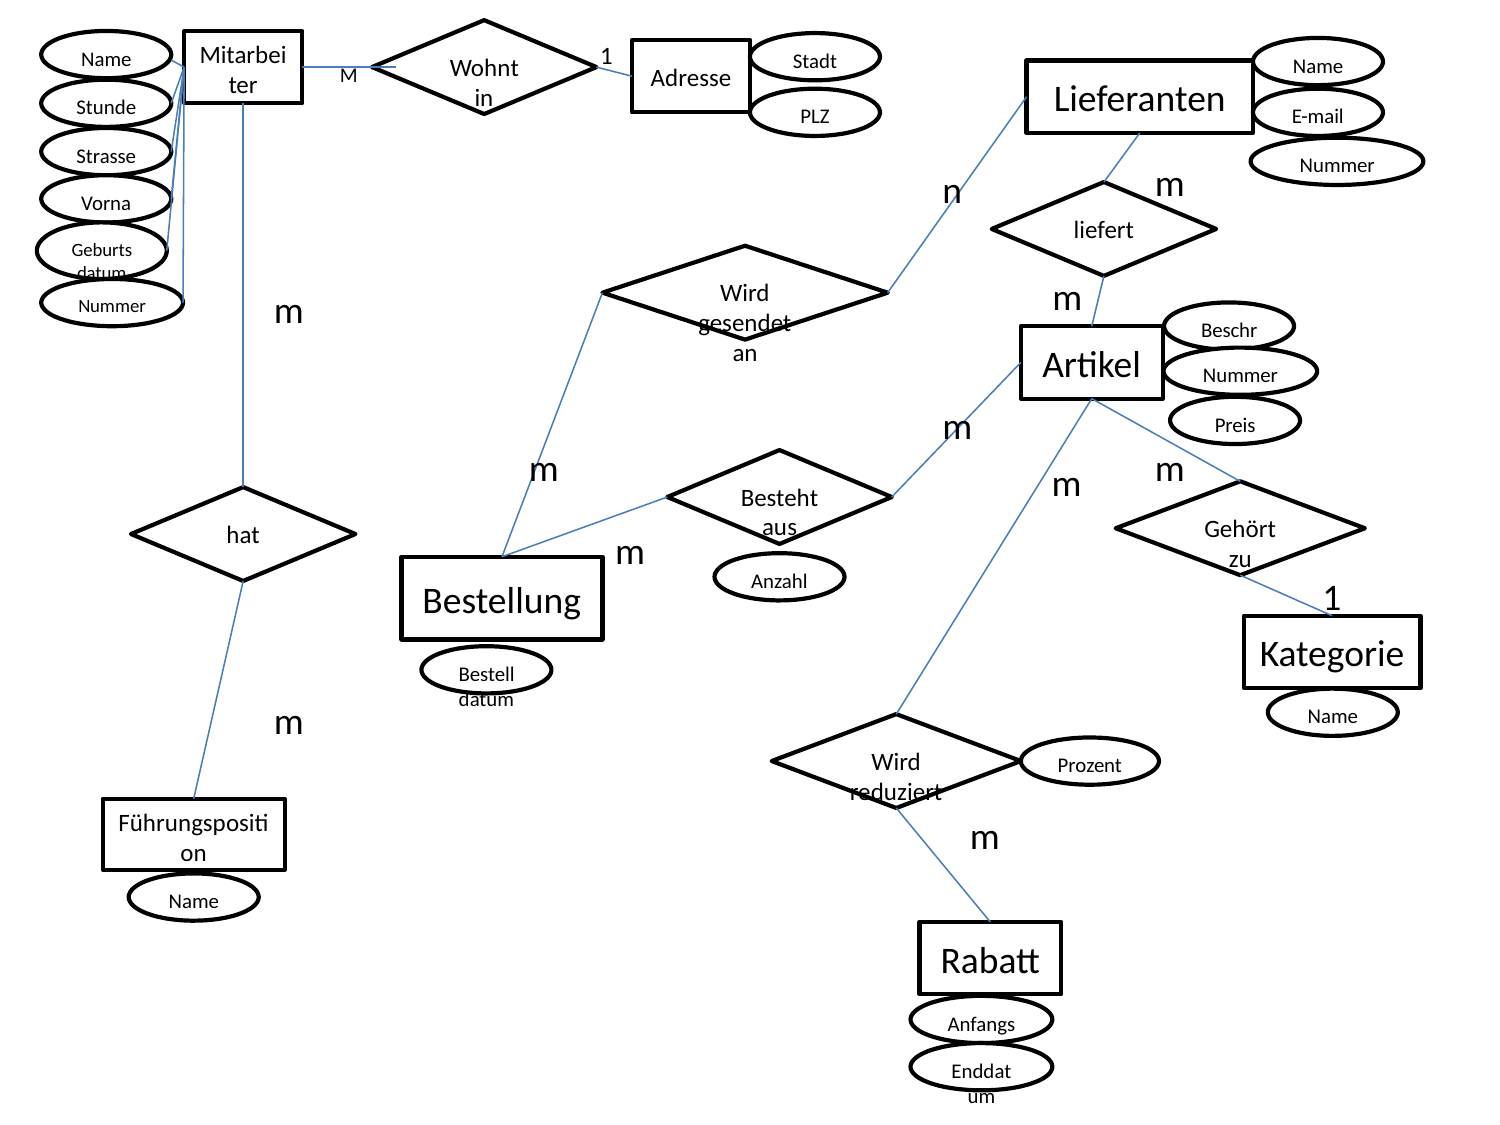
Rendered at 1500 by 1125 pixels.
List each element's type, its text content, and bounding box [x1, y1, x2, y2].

text_box m [954, 804, 1016, 866]
text_box Adresse [632, 40, 750, 112]
text_box Mitarbeiter [184, 31, 302, 103]
text_box m [1139, 151, 1201, 213]
text_box m [600, 519, 661, 580]
text_box hat [130, 487, 356, 581]
text_box Nummer [41, 278, 184, 327]
text_box Artikel [1021, 326, 1163, 399]
title Mitarbeiter [171, 30, 313, 66]
text_box M [324, 54, 373, 95]
text_box Rabatt [919, 922, 1061, 994]
text_box Preis [1170, 396, 1301, 445]
text_box Name [41, 30, 172, 79]
text_box Wohnt in [374, 20, 584, 115]
text_box Stundenlohn [41, 79, 172, 127]
text_box Nummer [1250, 137, 1424, 185]
text_box Bestellung [402, 557, 602, 639]
text_box PLZ [750, 88, 880, 136]
text_box Wird reduziert [771, 714, 1020, 808]
text_box Beschreibung [1164, 302, 1295, 349]
text_box Bestelldatum [421, 646, 552, 694]
text_box m [258, 689, 320, 751]
text_box 1 [584, 31, 629, 78]
title Mitarbeiter [171, 62, 182, 90]
text_box Prozent [1020, 737, 1159, 785]
text_box m [1037, 265, 1098, 327]
text_box Besteht aus [668, 450, 891, 544]
text_box E-mail [1253, 88, 1383, 136]
text_box Stadt [750, 33, 880, 81]
text_box Kategorie [1244, 616, 1420, 688]
text_box m [1036, 451, 1098, 513]
text_box Wird gesendet an [604, 245, 887, 340]
text_box Nummer [1163, 347, 1318, 395]
text_box n [927, 158, 978, 220]
text_box m [258, 278, 320, 340]
text_box liefert [991, 182, 1217, 276]
text_box m [927, 394, 988, 456]
text_box m [513, 436, 575, 497]
text_box Name [128, 873, 259, 921]
text_box m [1139, 436, 1201, 497]
text_box Anfangs Datum [910, 995, 1053, 1043]
text_box Vorname [41, 175, 170, 223]
text_box Gehört zu [1115, 481, 1365, 575]
text_box Anzahl [714, 553, 845, 601]
text_box Geburtsdatum [36, 222, 167, 279]
text_box 1 [1307, 565, 1357, 626]
title Mitarbeiter [302, 68, 313, 90]
text_box Strasse [41, 127, 172, 175]
text_box Name [1267, 688, 1398, 736]
text_box Lieferanten [1026, 61, 1253, 133]
text_box Enddatum [910, 1043, 1053, 1091]
text_box Führungsposition [103, 799, 285, 870]
text_box Name [1253, 37, 1383, 86]
